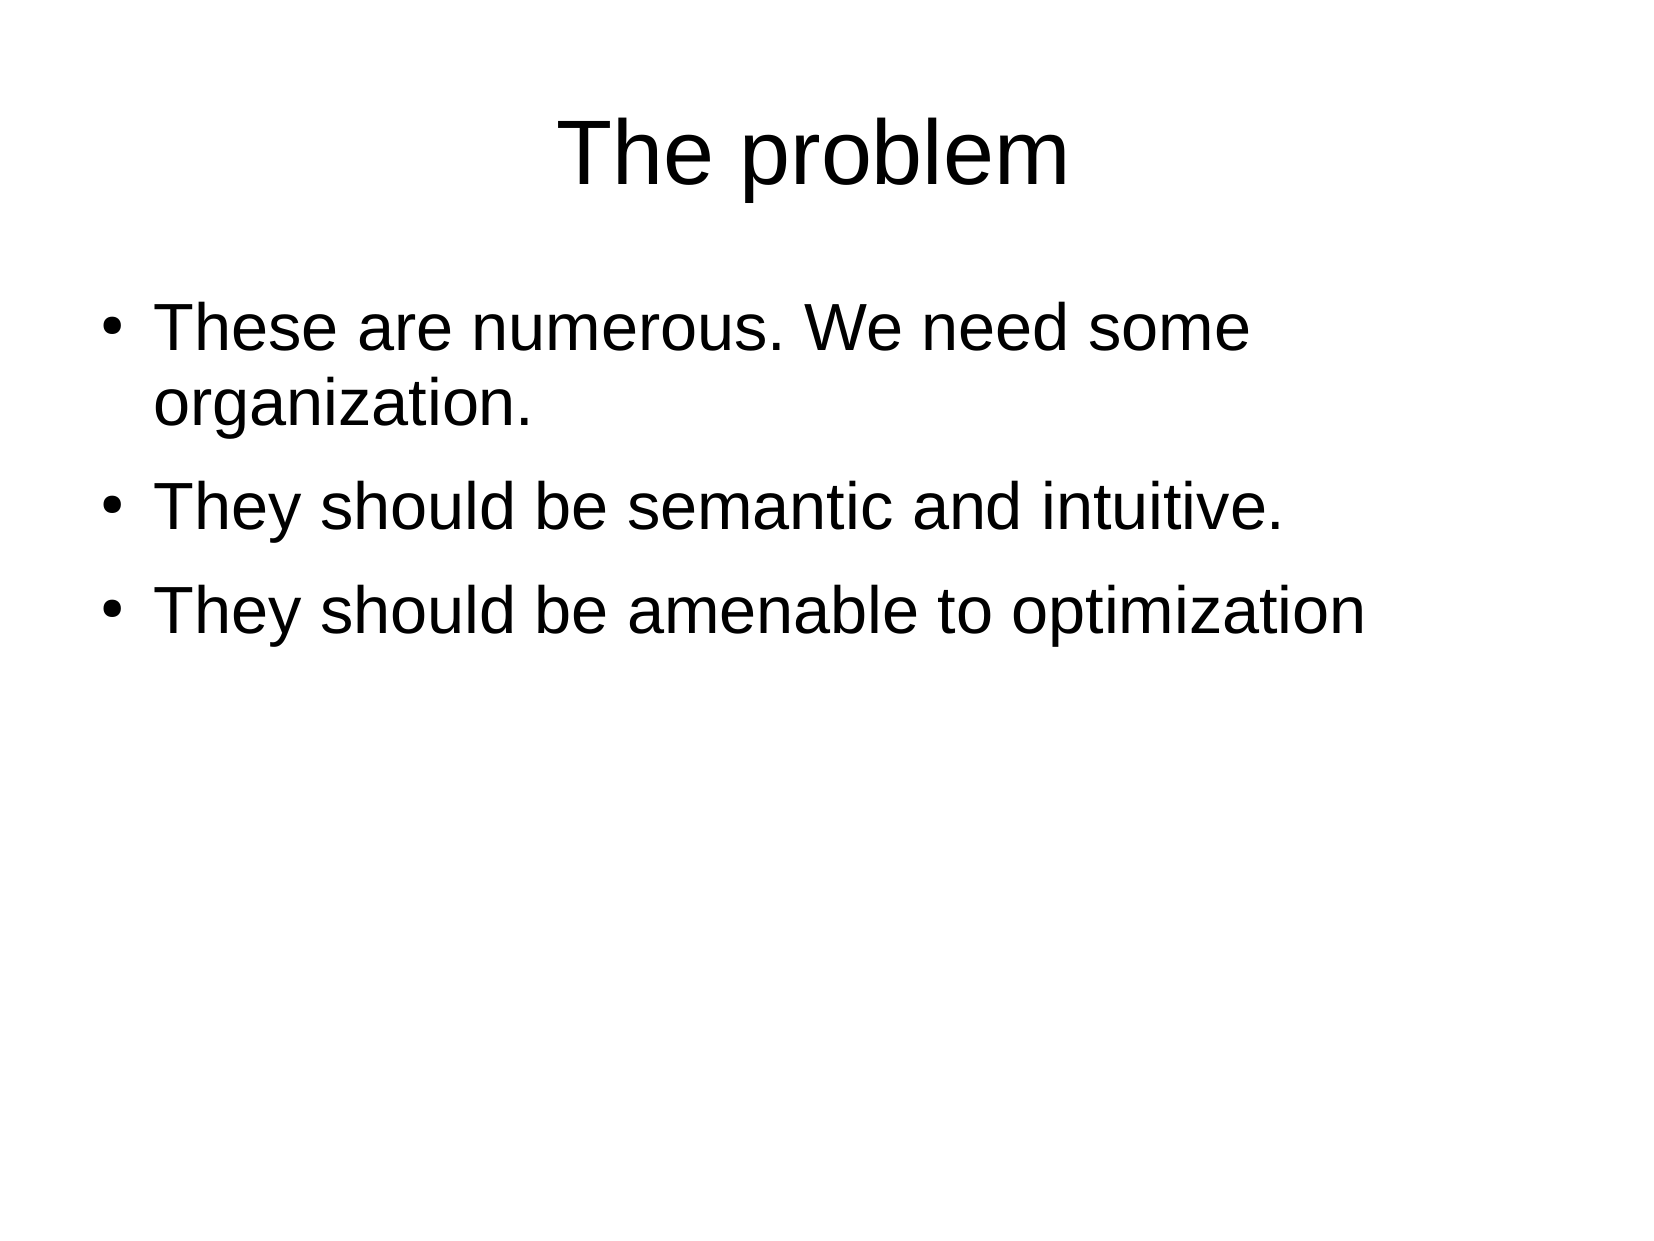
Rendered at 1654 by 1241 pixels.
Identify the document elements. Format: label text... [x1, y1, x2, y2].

title The problem [82, 49, 1571, 257]
list These are numerous. We need some organization. They should be semantic and intuitive. They should be amenable to optimization [82, 290, 1571, 1010]
